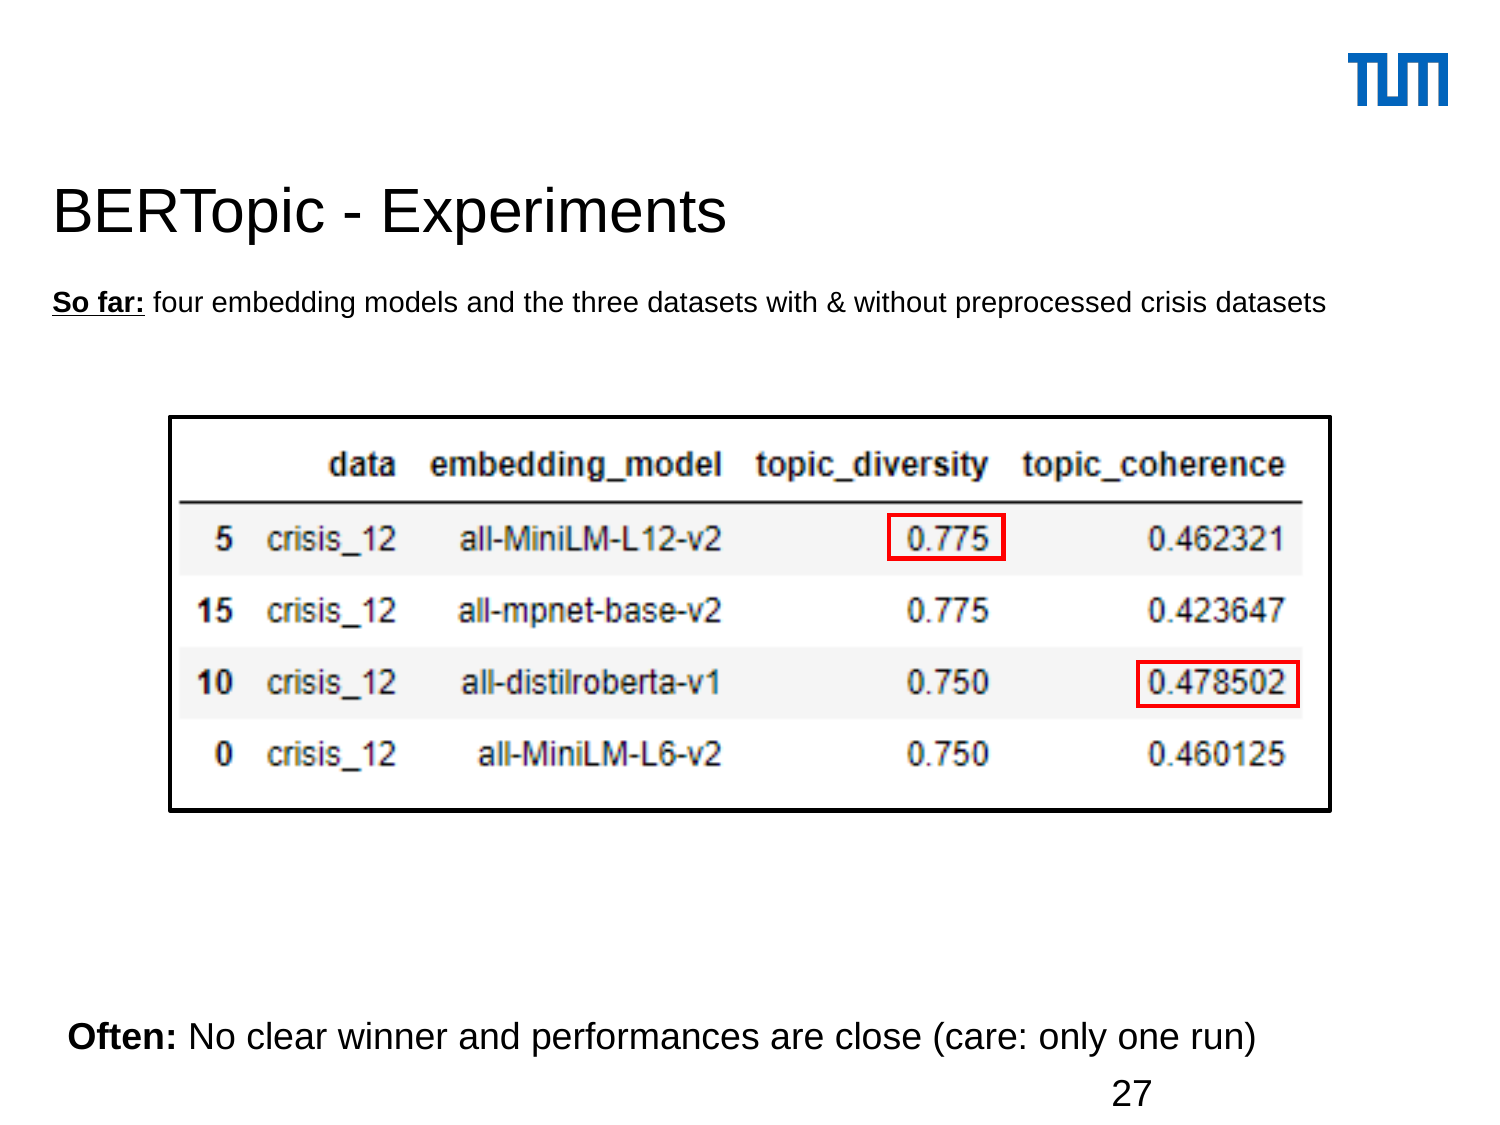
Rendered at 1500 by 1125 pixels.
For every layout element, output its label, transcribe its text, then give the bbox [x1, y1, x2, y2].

text_box Often: No clear winner and performances are close (care: only one run) [52, 994, 1483, 1073]
text_box <number> [1111, 1073, 1448, 1122]
picture [1348, 53, 1448, 106]
picture [172, 419, 1328, 808]
text_box BERTopic - Experiments So far: four embedding models and the three datasets with & without preprocessed crisis datasets [52, 165, 1449, 233]
